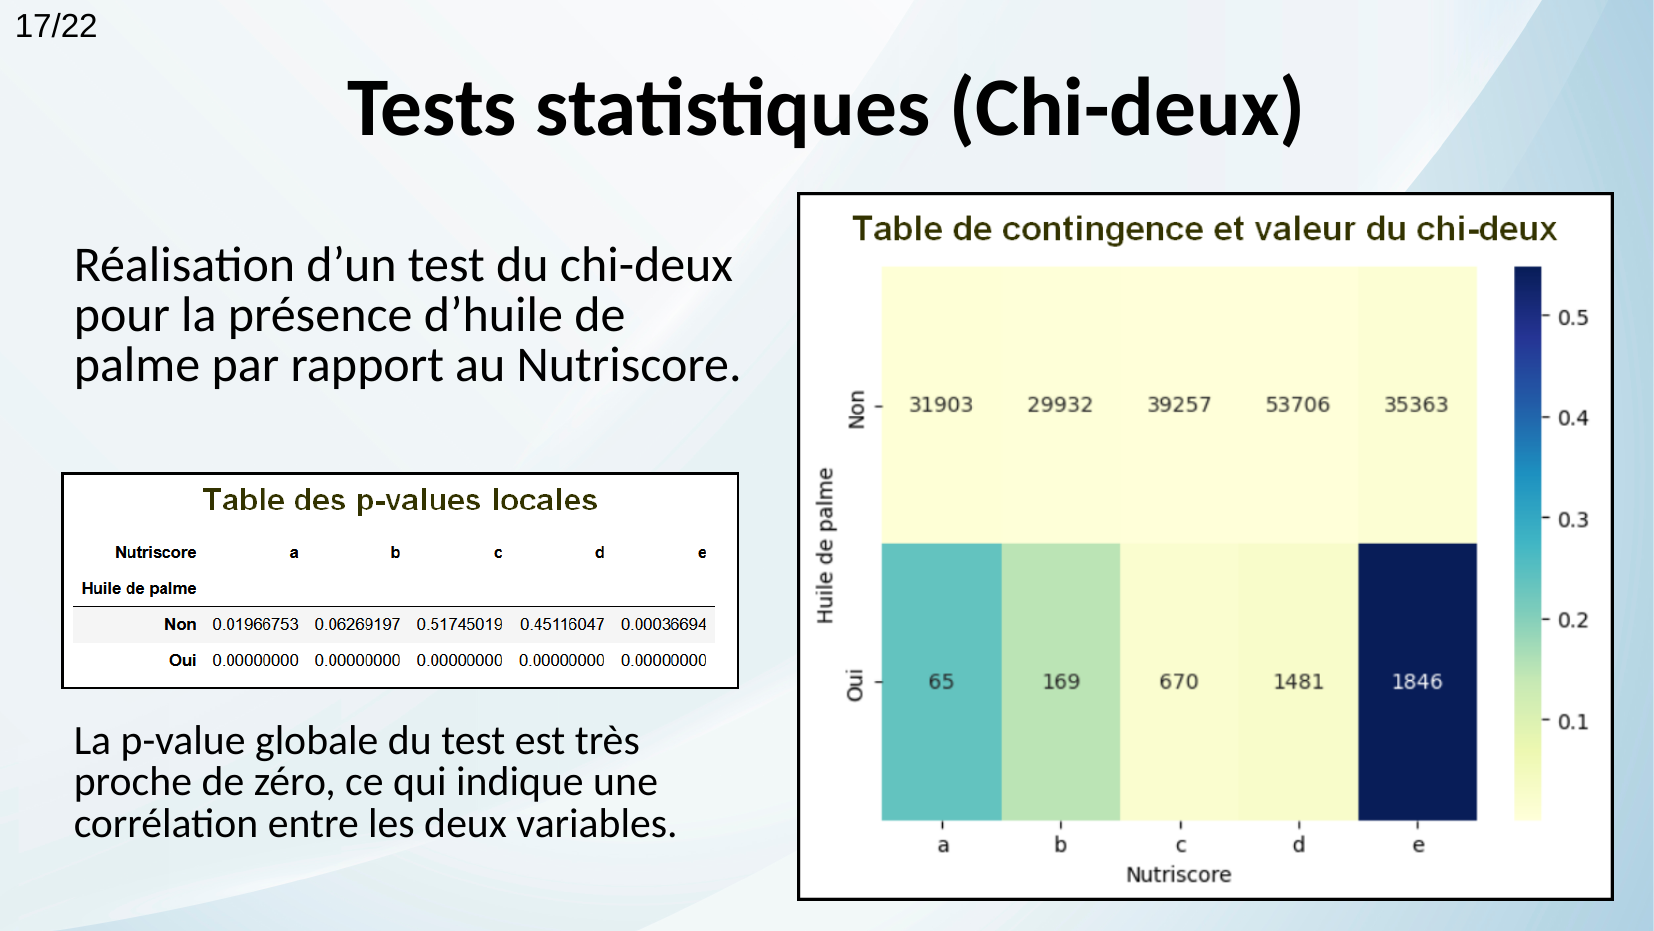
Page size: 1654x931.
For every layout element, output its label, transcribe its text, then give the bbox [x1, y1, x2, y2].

text_box 17/22 [0, 0, 119, 60]
title Tests statistiques (Chi-deux) [82, 37, 1571, 193]
picture [0, 0, 1654, 931]
text_box La p-value globale du test est très proche de zéro, ce qui indique une corrélation entre les deux variables. [59, 715, 739, 857]
text_box Réalisation d’un test du chi-deux pour la présence d’huile de palme par rapport au Nutriscore. [59, 236, 768, 443]
